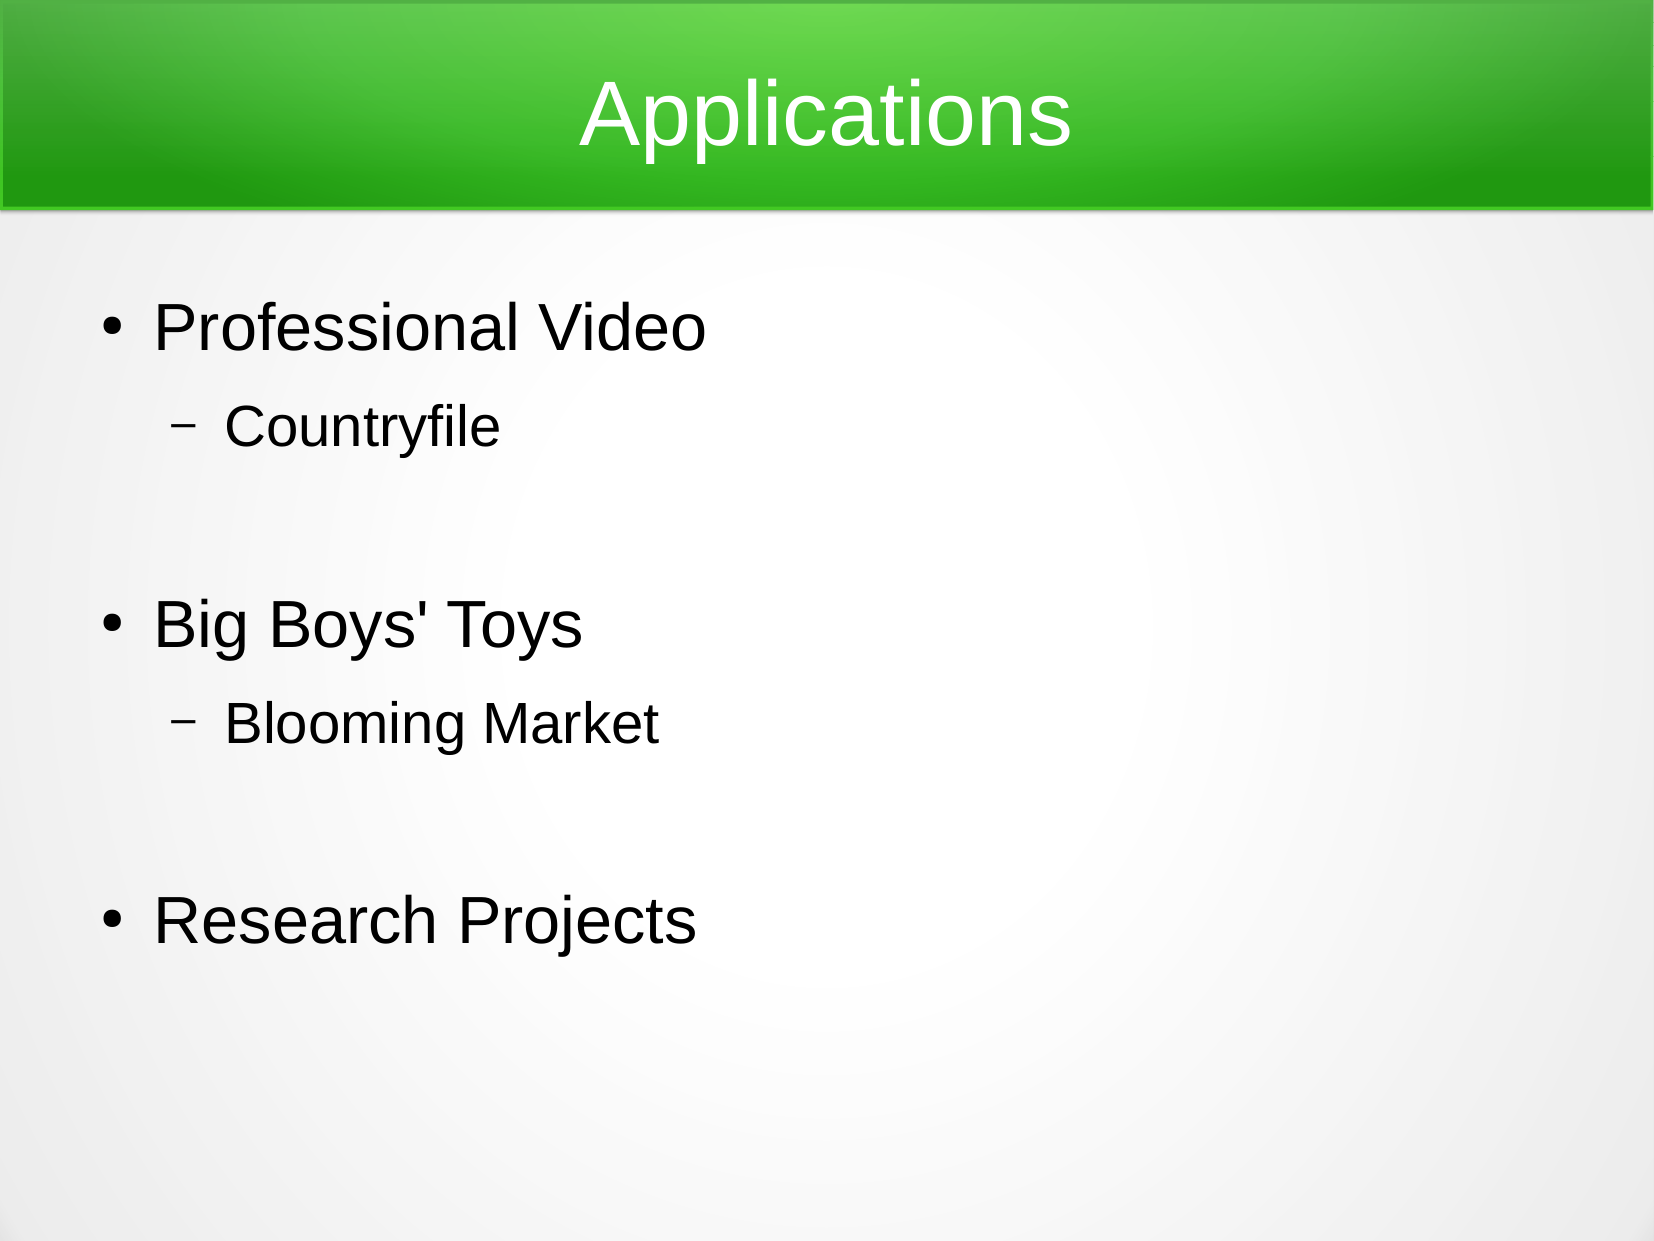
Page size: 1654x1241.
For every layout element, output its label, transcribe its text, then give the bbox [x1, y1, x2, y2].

title Applications [82, 49, 1571, 179]
list Professional Video Countryfile Big Boys' Toys Blooming Market Research Projects [82, 290, 1538, 1010]
